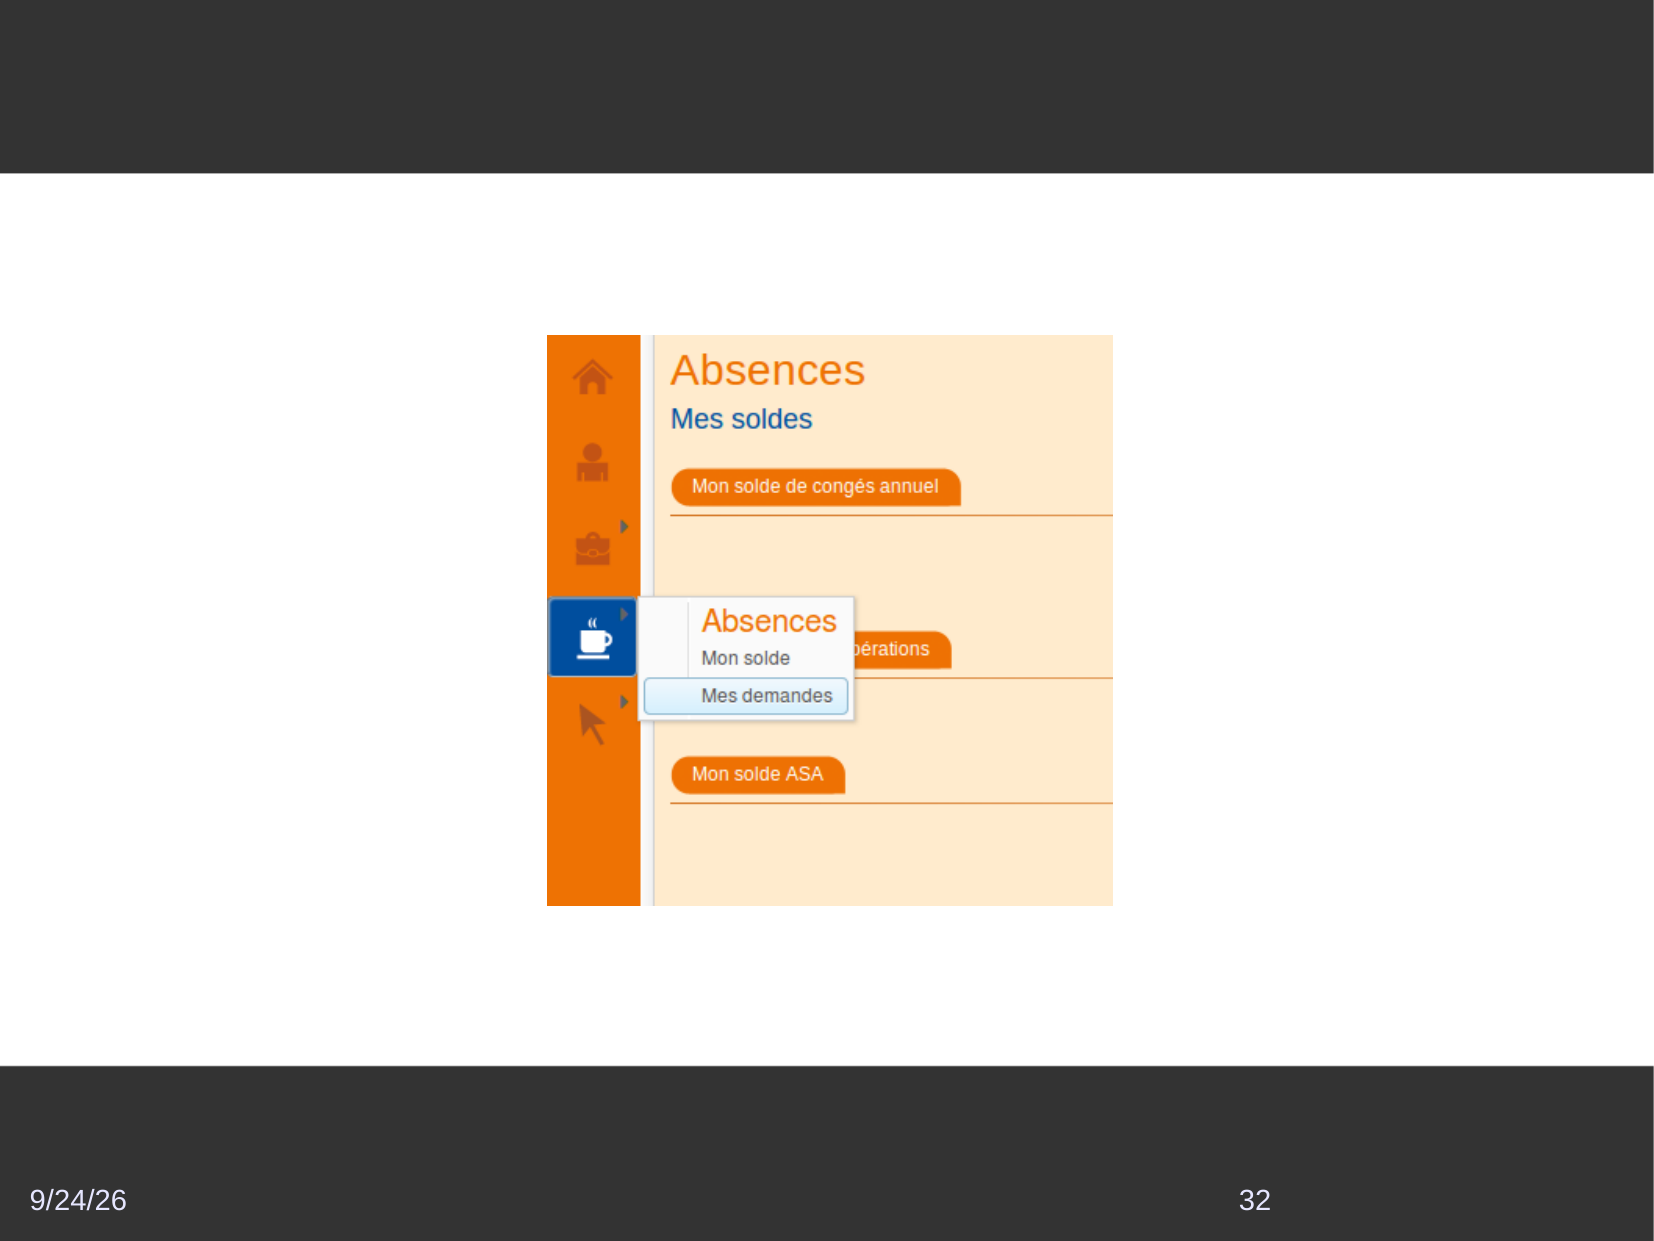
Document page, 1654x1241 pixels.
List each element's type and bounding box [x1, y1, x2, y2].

picture [547, 335, 1113, 906]
text_box [29, 1181, 566, 1241]
text_box [1238, 1181, 1625, 1241]
